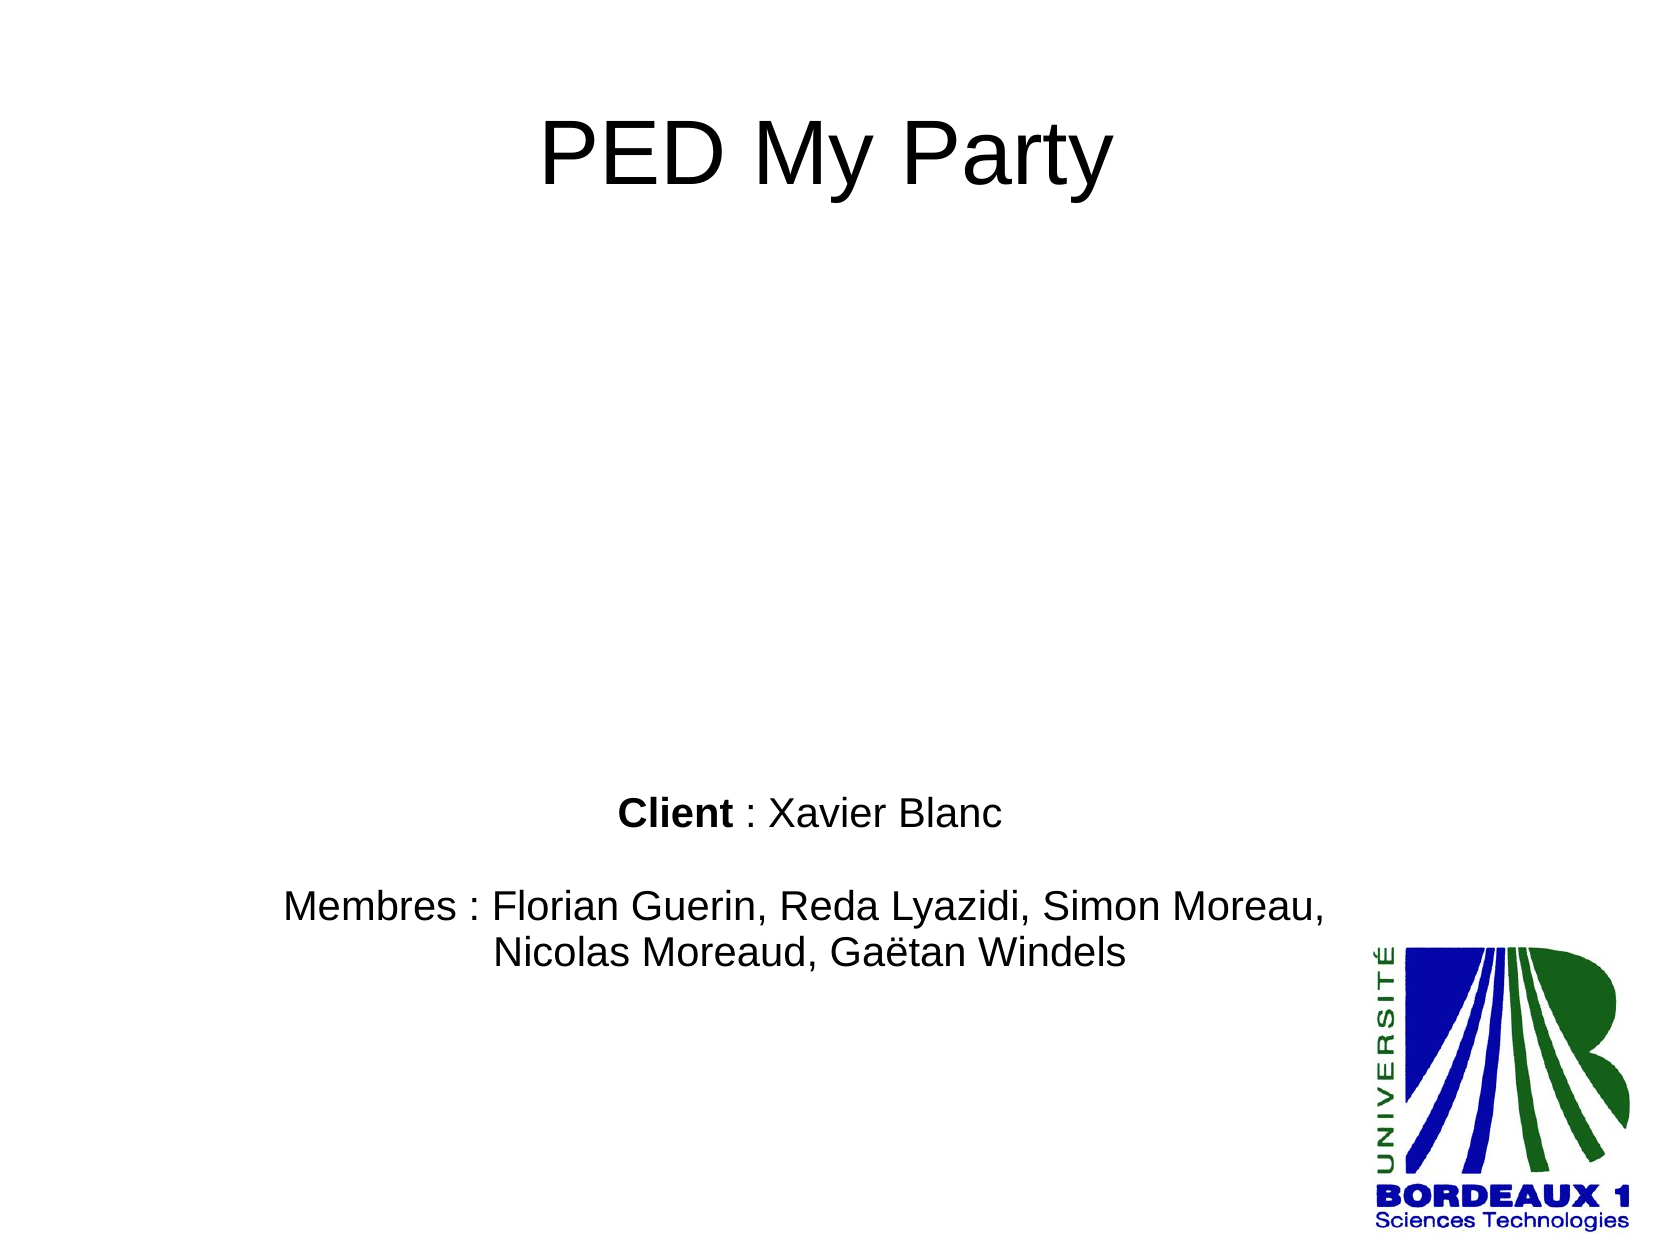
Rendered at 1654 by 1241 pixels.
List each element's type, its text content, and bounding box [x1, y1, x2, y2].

picture [1371, 944, 1630, 1234]
subtitle Client : Xavier Blanc Membres : Florian Guerin, Reda Lyazidi, Simon Moreau, Nicolas Moreaud, Gaëtan Windels [82, 290, 1538, 1010]
title PED My Party [82, 49, 1571, 257]
